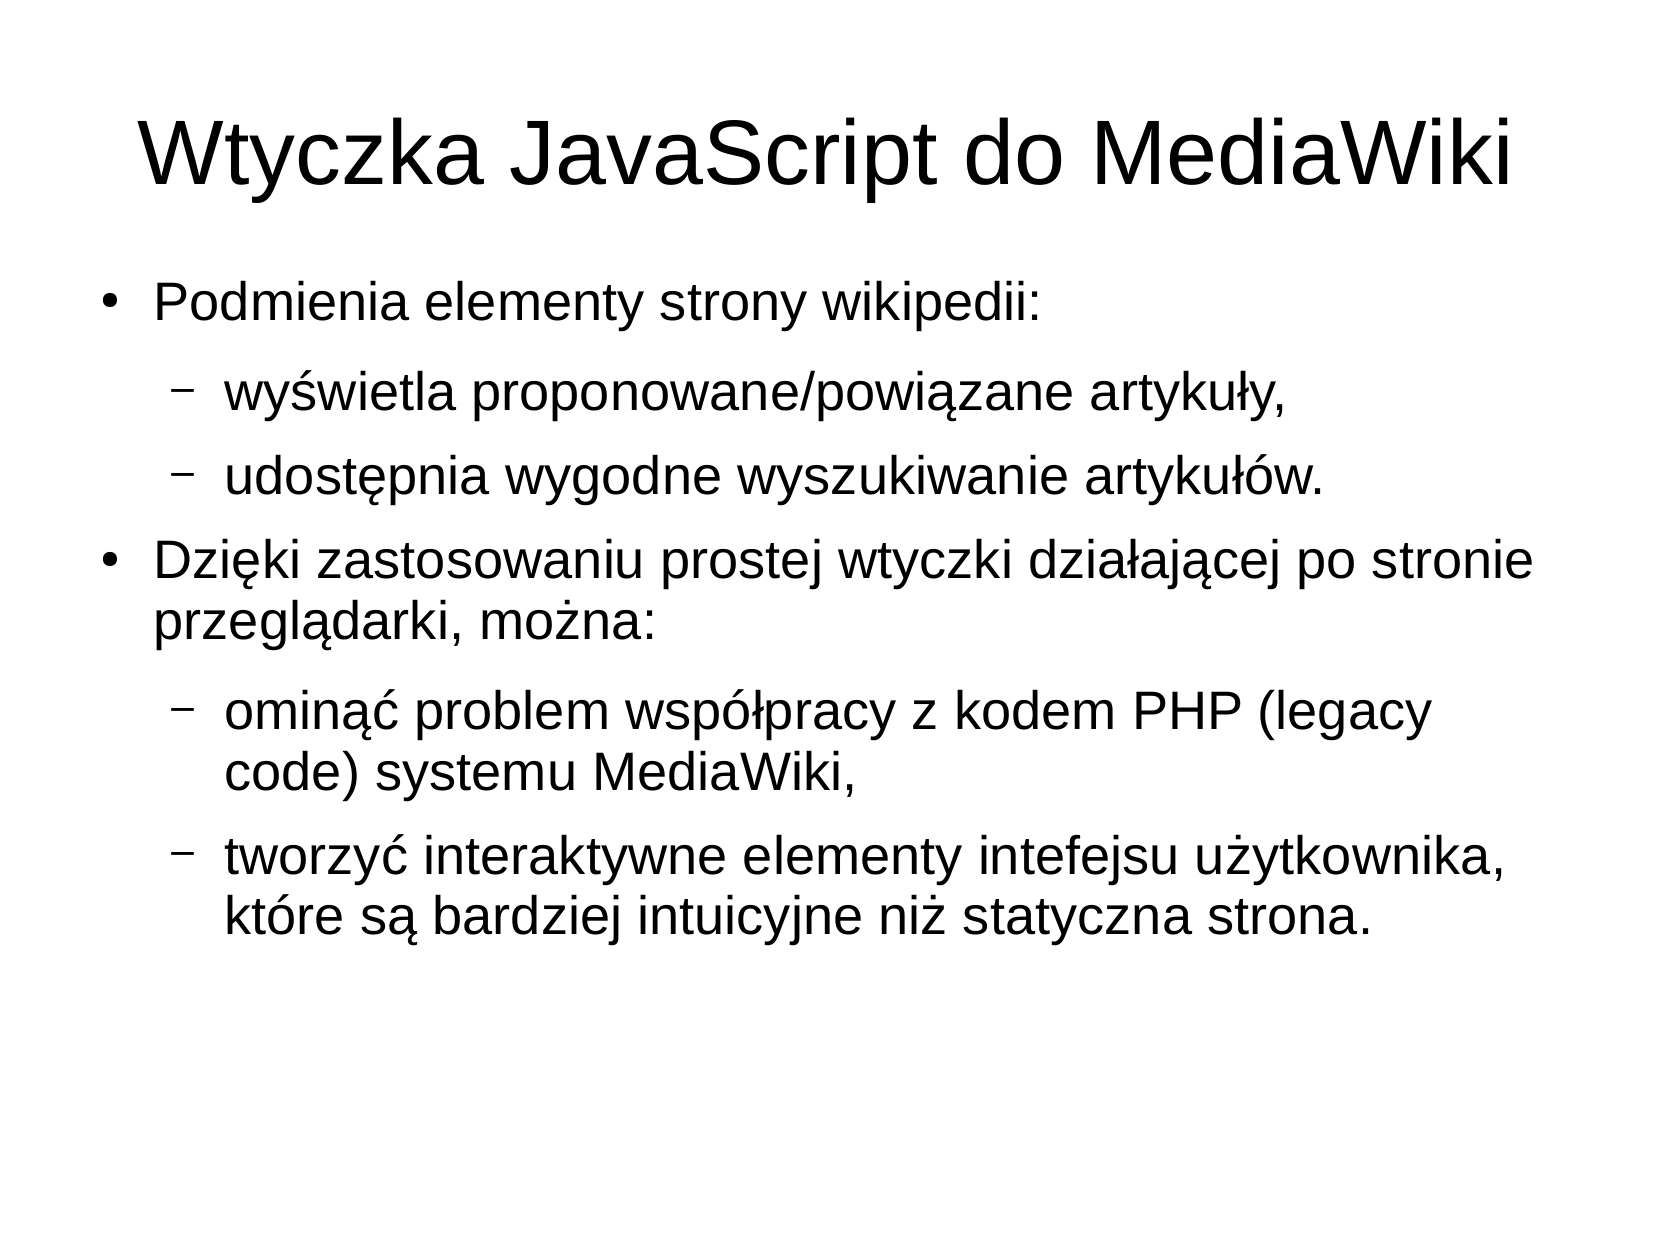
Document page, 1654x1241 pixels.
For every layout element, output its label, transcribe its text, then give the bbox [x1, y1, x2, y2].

title Wtyczka JavaScript do MediaWiki [82, 49, 1571, 257]
list Podmienia elementy strony wikipedii: wyświetla proponowane/powiązane artykuły, udostępnia wygodne wyszukiwanie artykułów. Dzięki zastosowaniu prostej wtyczki działającej po stronie przeglądarki, można: ominąć problem współpracy z kodem PHP (legacy code) systemu MediaWiki, tworzyć interaktywne elementy intefejsu użytkownika, które są bardziej intuicyjne niż statyczna strona. [82, 271, 1538, 1028]
